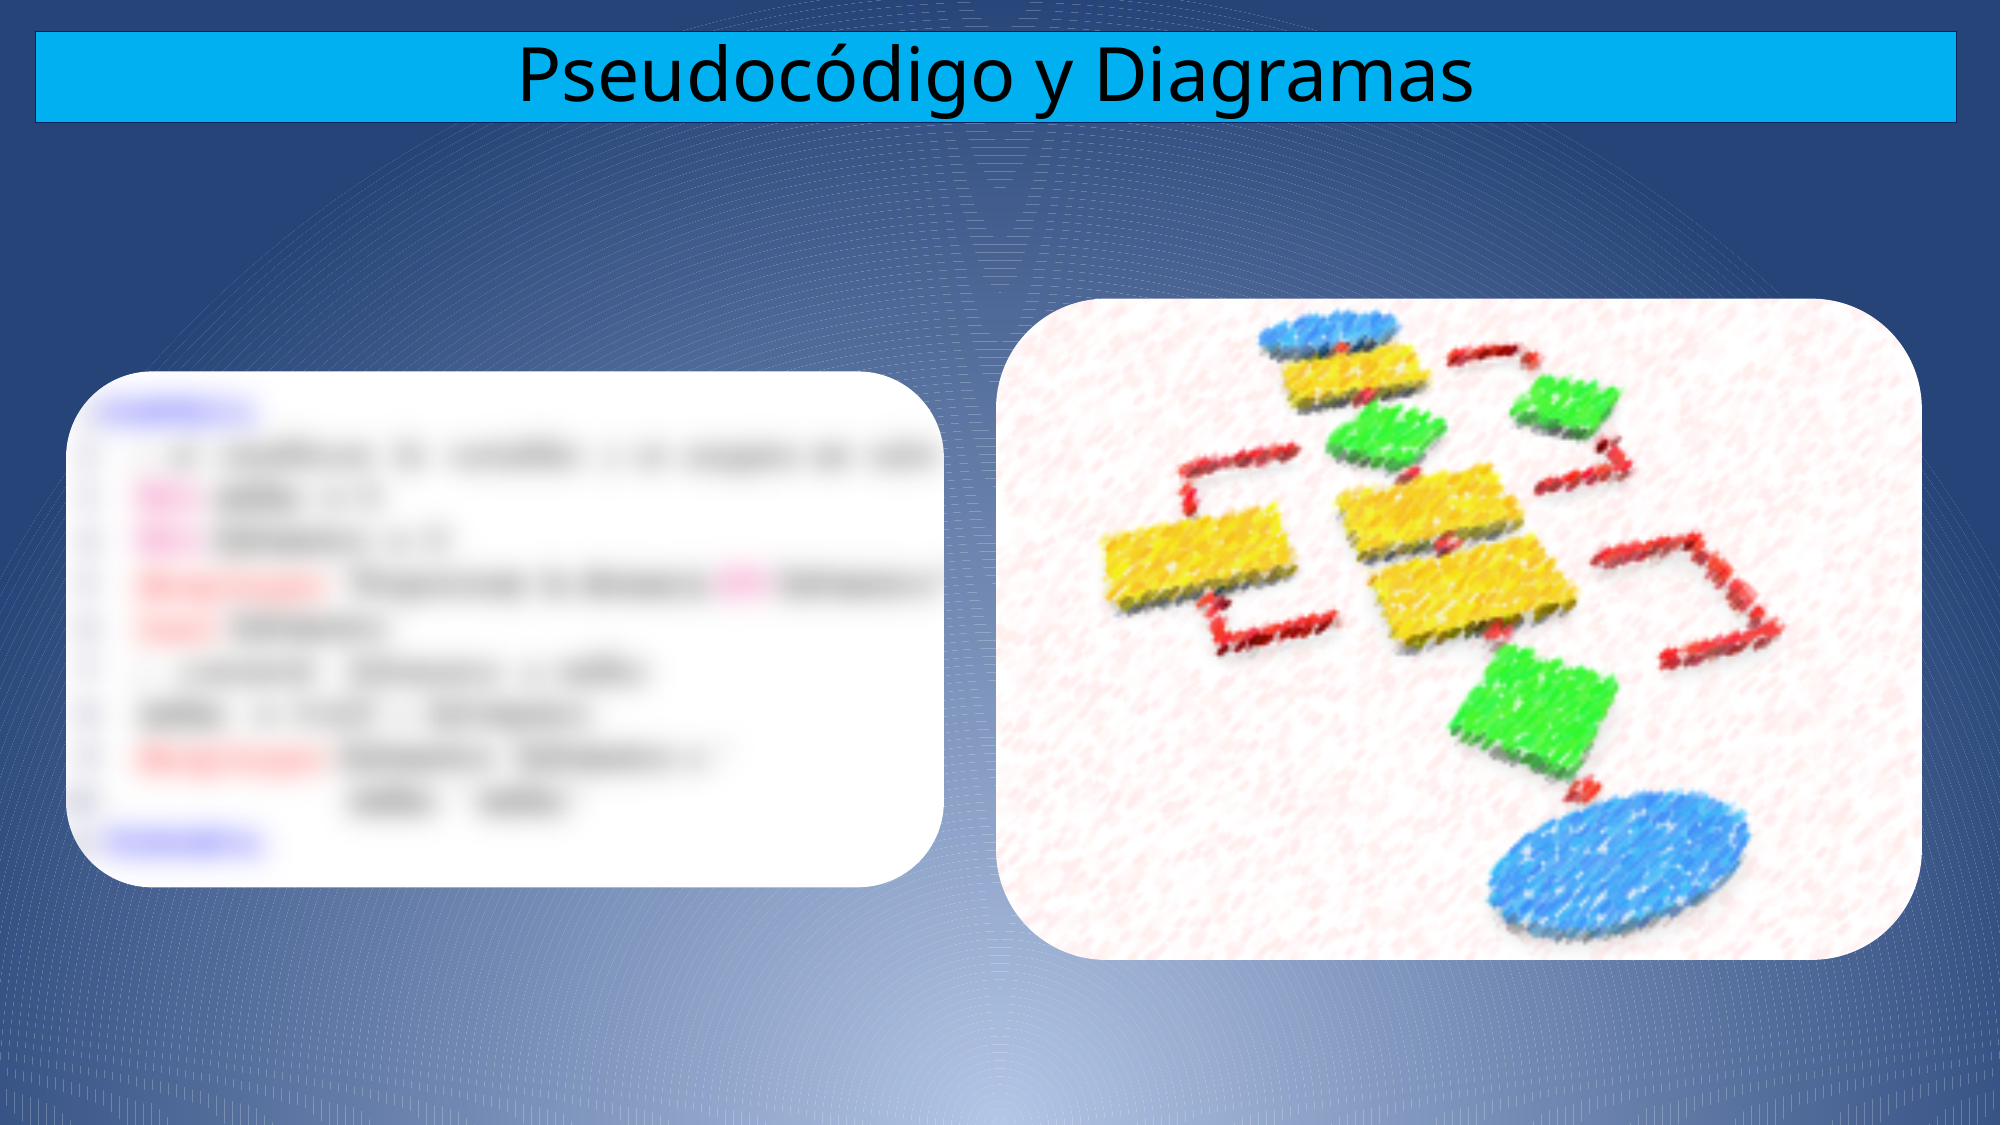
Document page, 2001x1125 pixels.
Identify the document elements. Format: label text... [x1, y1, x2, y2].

text_box [66, 371, 944, 888]
title Pseudocódigo y Diagramas [35, 31, 1957, 123]
text_box [996, 298, 1922, 960]
